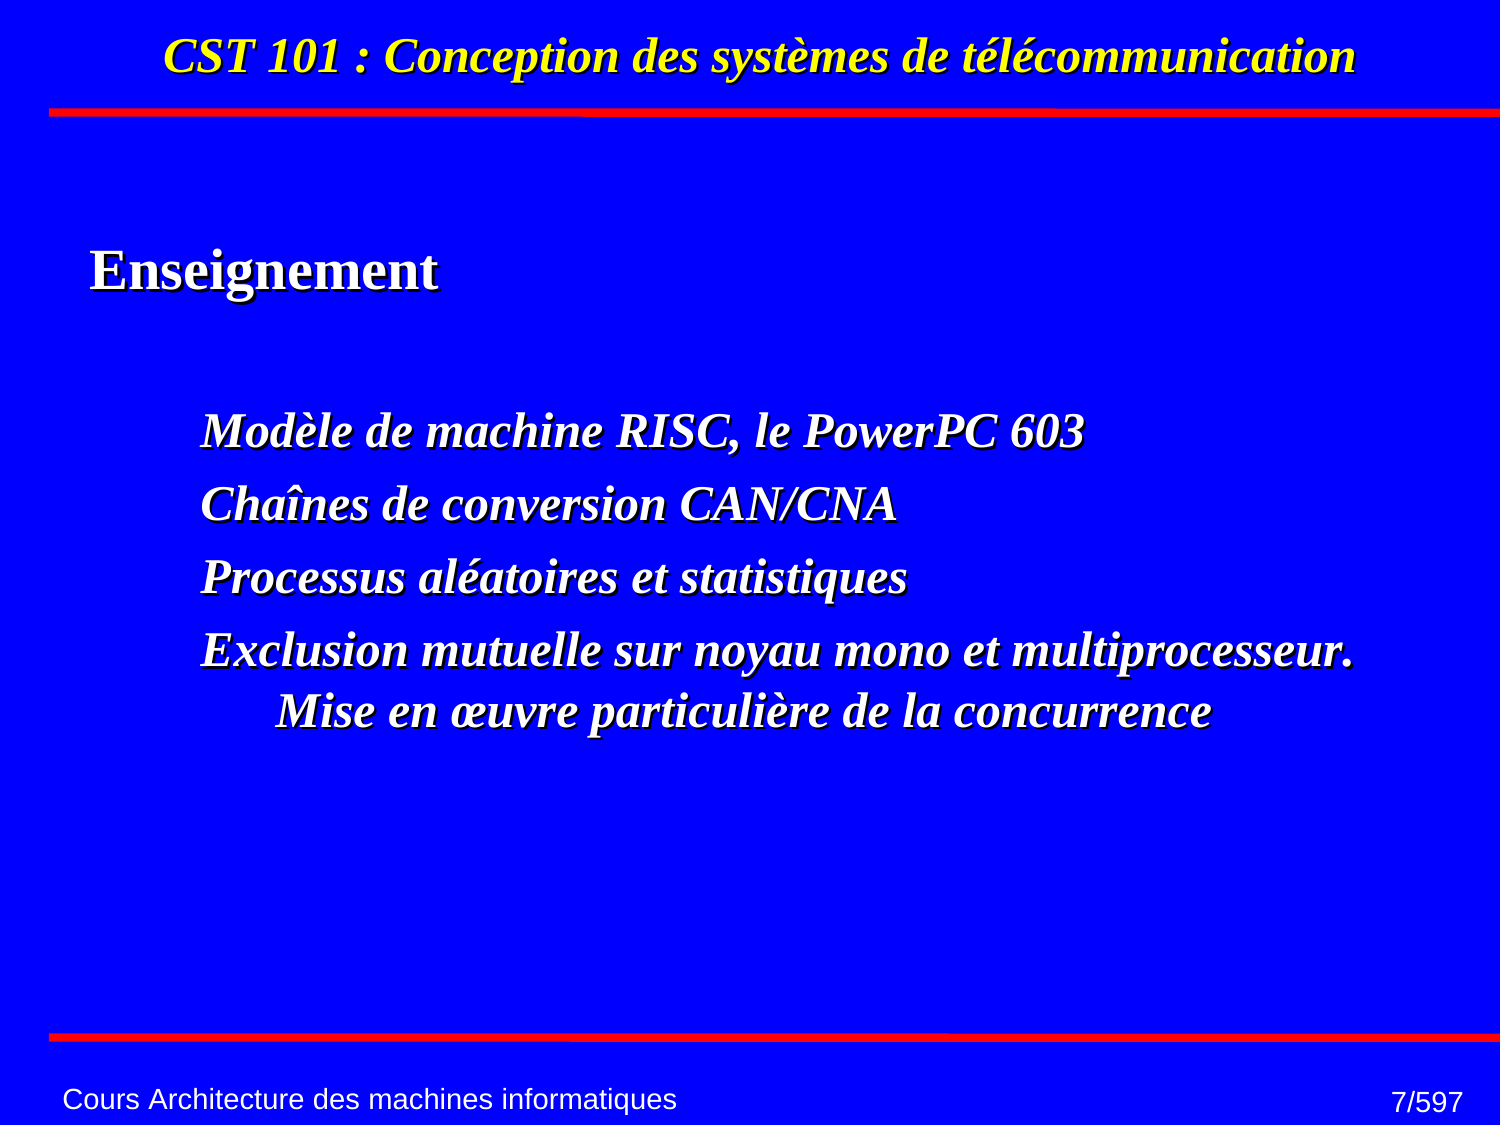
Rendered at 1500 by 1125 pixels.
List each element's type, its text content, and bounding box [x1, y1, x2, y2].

title CST 101 : Conception des systèmes de télécommunication [128, 0, 1393, 91]
list Enseignement Modèle de machine RISC, le PowerPC 603 Chaînes de conversion CAN/CNA Processus aléatoires et statistiques Exclusion mutuelle sur noyau mono et multiprocesseur. Mise en œuvre particulière de la concurrence [74, 141, 1463, 1002]
